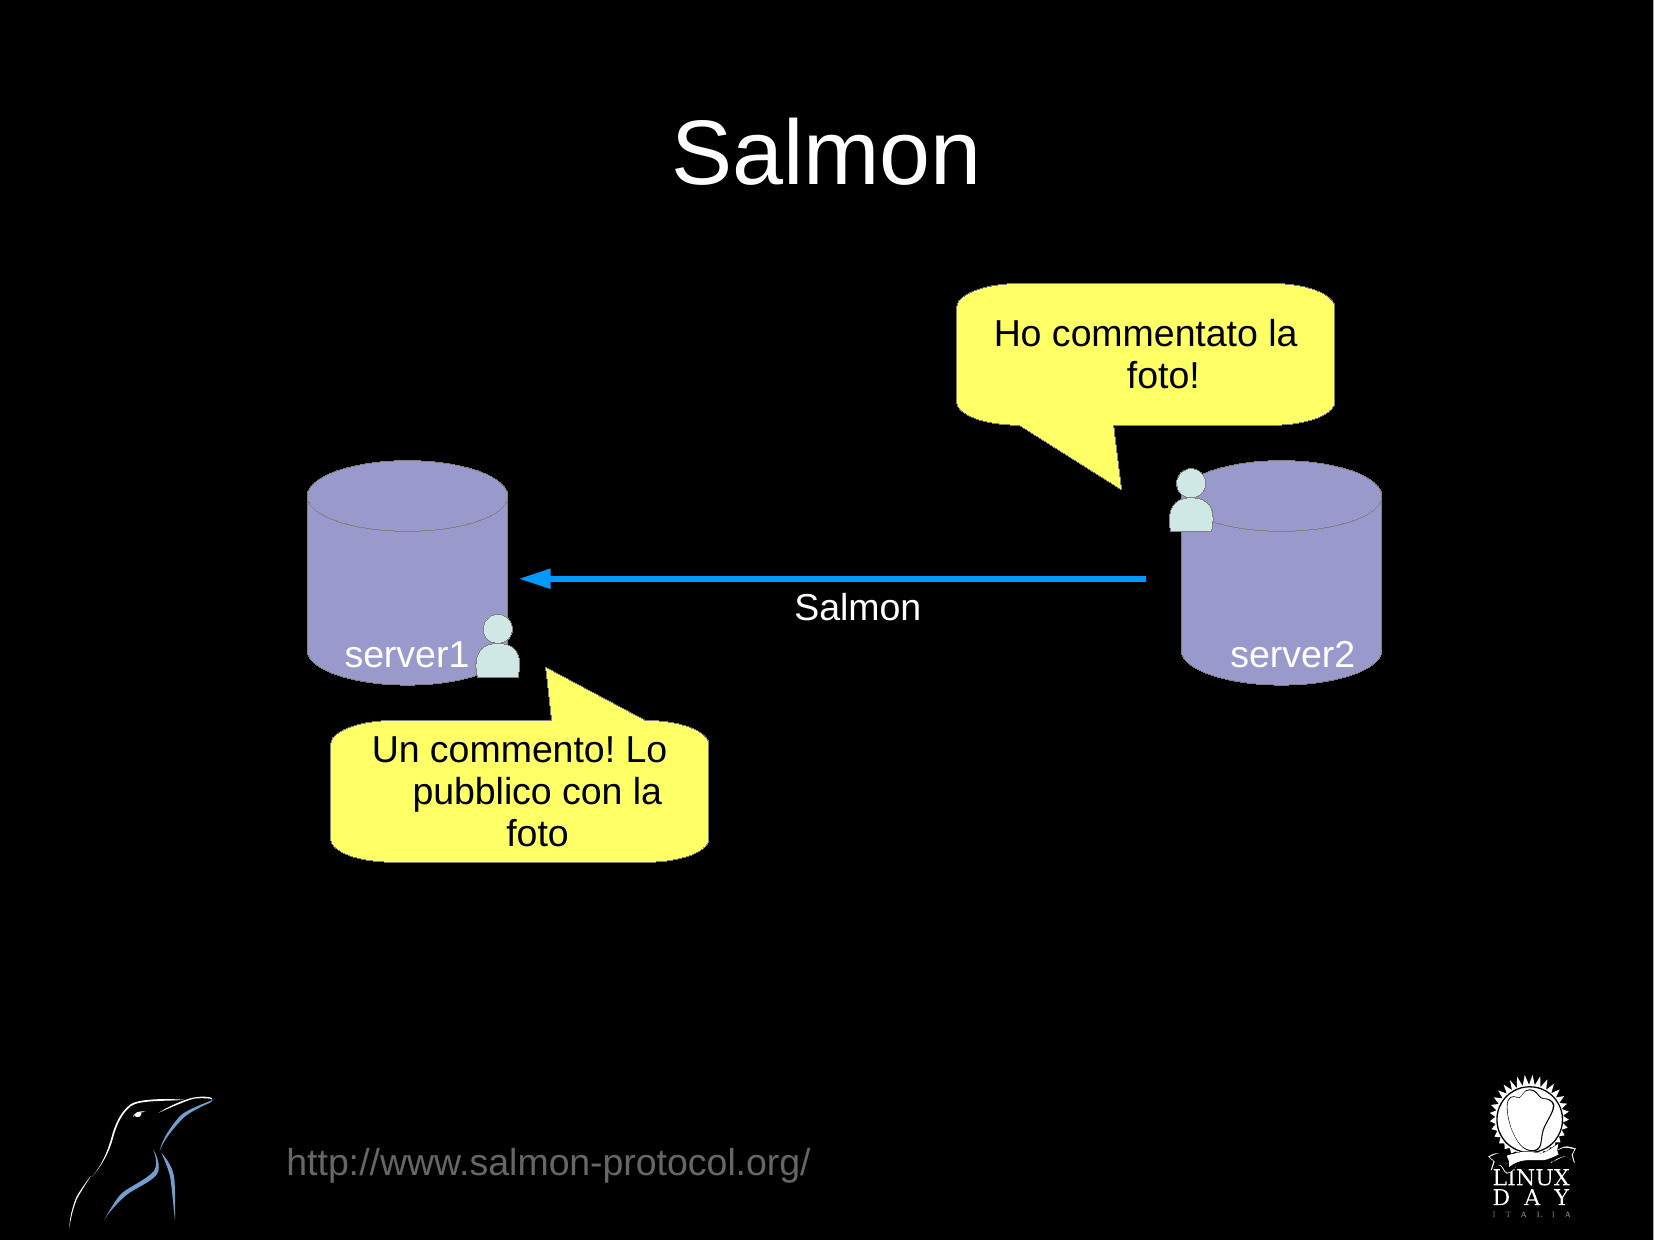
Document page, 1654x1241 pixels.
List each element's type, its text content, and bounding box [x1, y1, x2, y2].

text_box server2 [1215, 625, 1441, 683]
text_box Un commento! Lo pubblico con la foto [330, 672, 709, 863]
text_box Salmon [779, 578, 1007, 636]
text_box server1 [329, 625, 556, 683]
text_box [1169, 460, 1382, 677]
title Salmon [82, 49, 1571, 257]
text_box http://www.salmon-protocol.org/ [271, 1133, 1441, 1191]
text_box Ho commentato la foto! [956, 283, 1335, 490]
text_box [307, 460, 512, 672]
